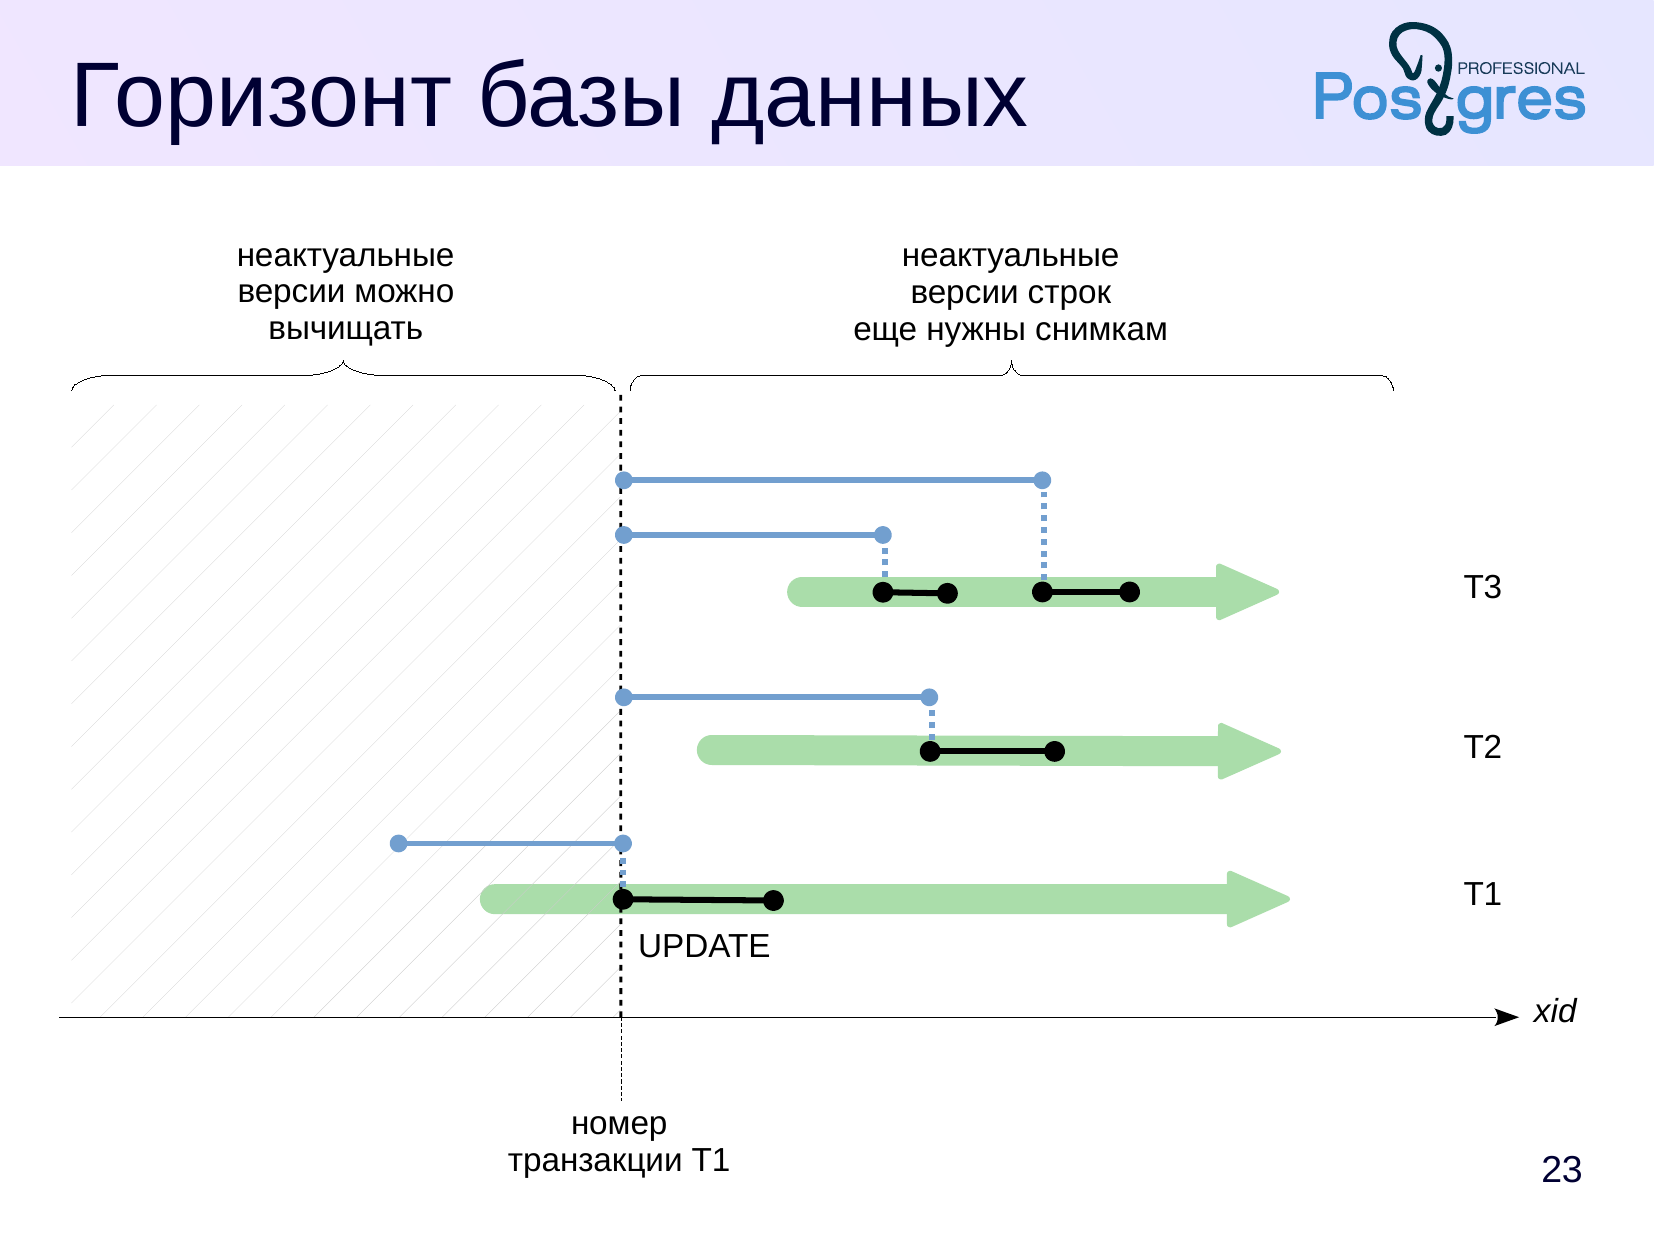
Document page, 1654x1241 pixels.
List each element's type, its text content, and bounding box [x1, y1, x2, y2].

text_box T1 [1435, 862, 1531, 927]
text_box T3 [1435, 555, 1531, 620]
text_box xid [1519, 985, 1592, 1038]
text_box номер транзакции T1 [493, 1096, 746, 1186]
text_box неактуальные версии строк еще нужны снимкам [838, 228, 1184, 355]
title Горизонт базы данных [70, 43, 1241, 147]
text_box [71, 404, 621, 1017]
text_box UPDATE [623, 920, 786, 983]
text_box T2 [1435, 714, 1531, 779]
text_box неактуальные версии можно вычищать [222, 228, 470, 355]
